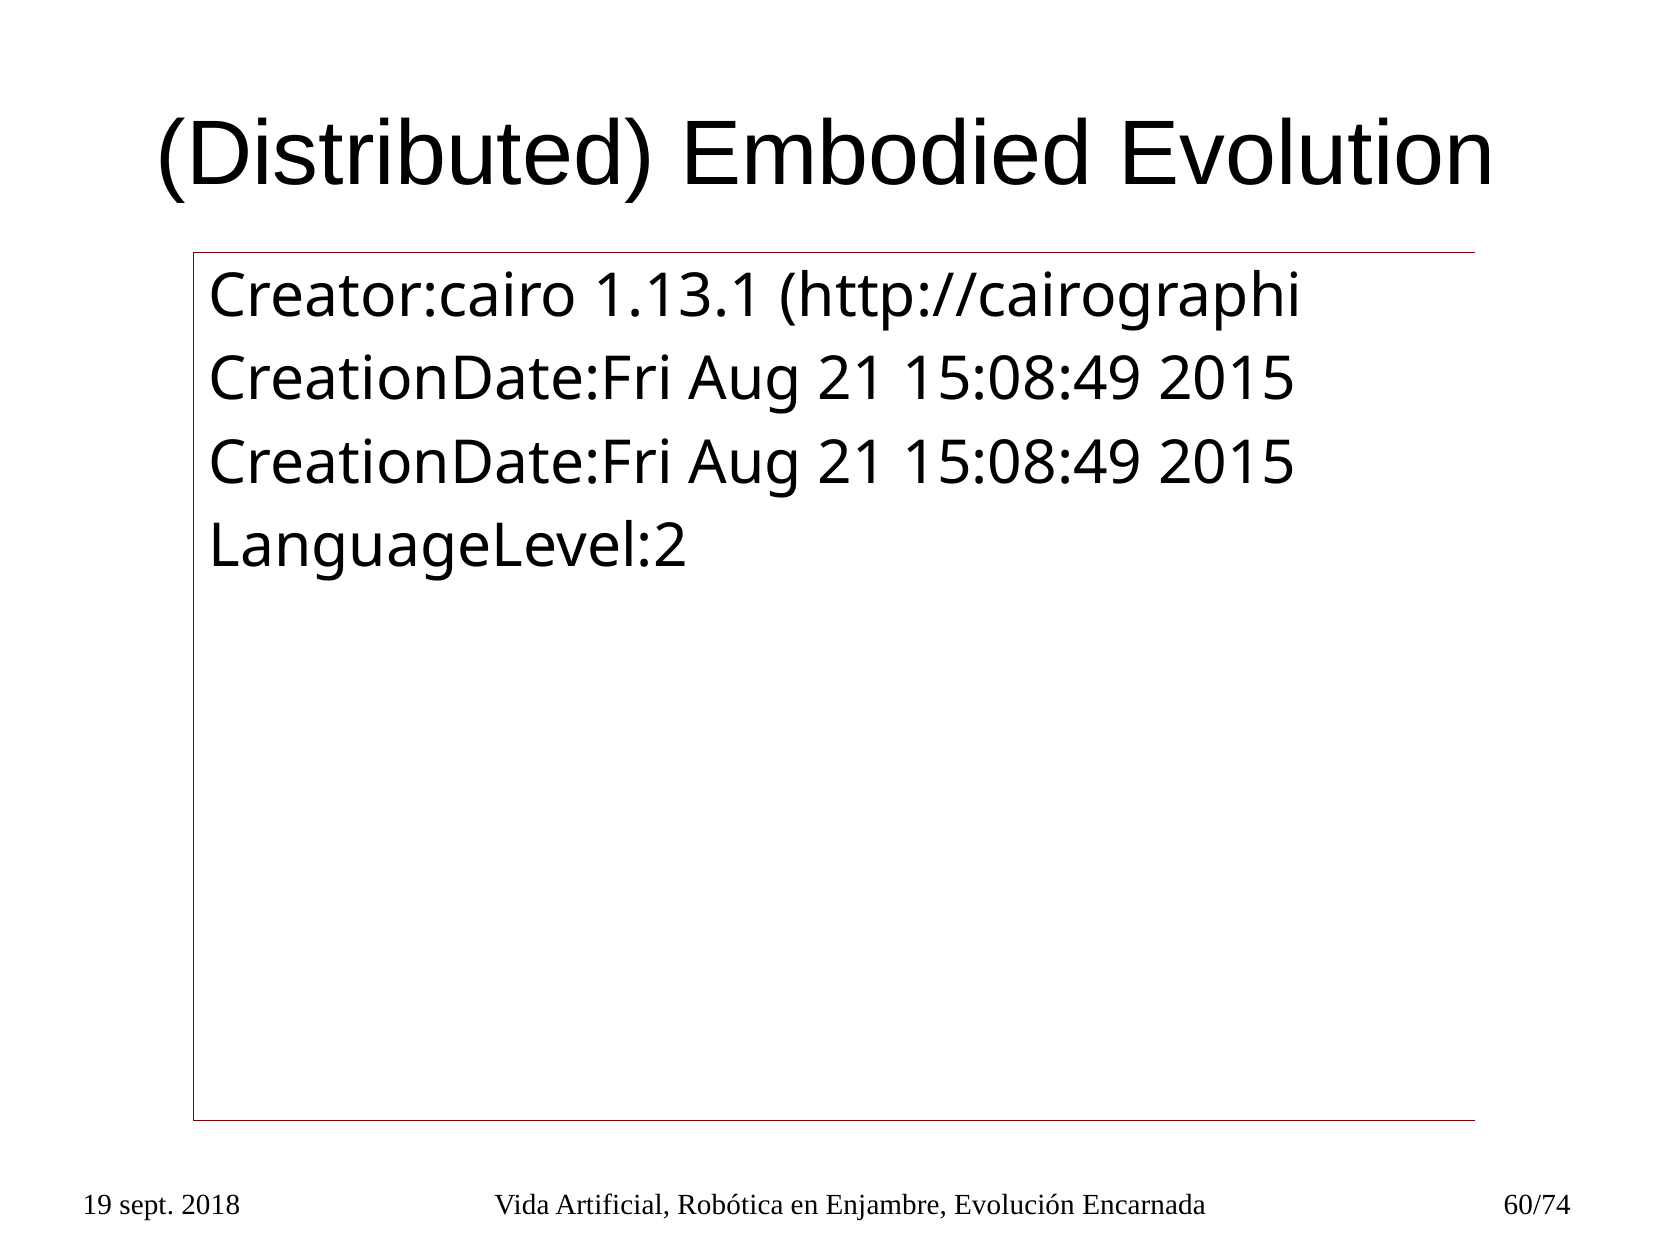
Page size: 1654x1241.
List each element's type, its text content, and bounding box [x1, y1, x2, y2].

picture [188, 248, 1475, 1121]
title (Distributed) Embodied Evolution [82, 49, 1571, 257]
